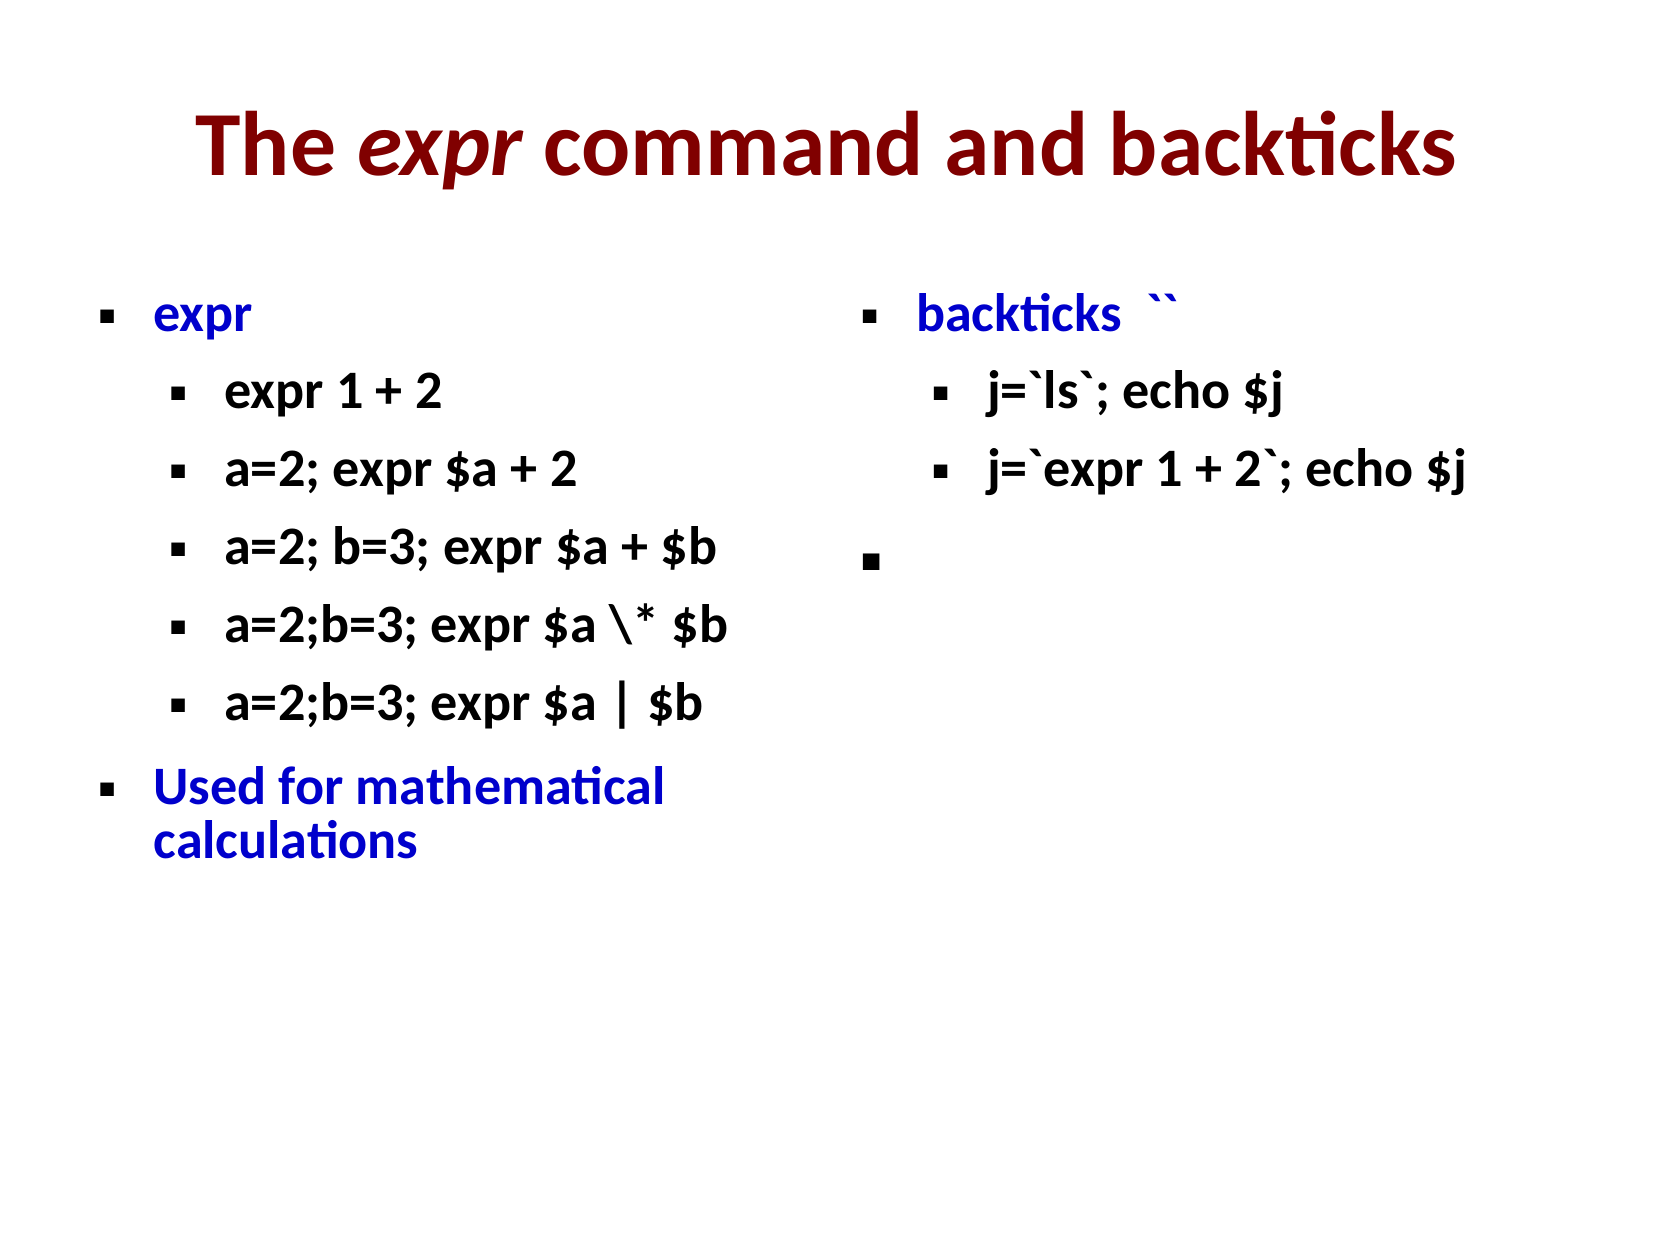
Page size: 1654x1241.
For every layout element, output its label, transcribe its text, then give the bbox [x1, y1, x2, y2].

title The expr command and backticks [82, 49, 1571, 257]
list expr expr 1 + 2 a=2; expr $a + 2 a=2; b=3; expr $a + $b a=2;b=3; expr $a \* $b a=2;b=3; expr $a | $b Used for mathematical calculations [82, 290, 809, 1010]
list backticks `` j=`ls`; echo $j j=`expr 1 + 2`; echo $j [845, 290, 1572, 1010]
